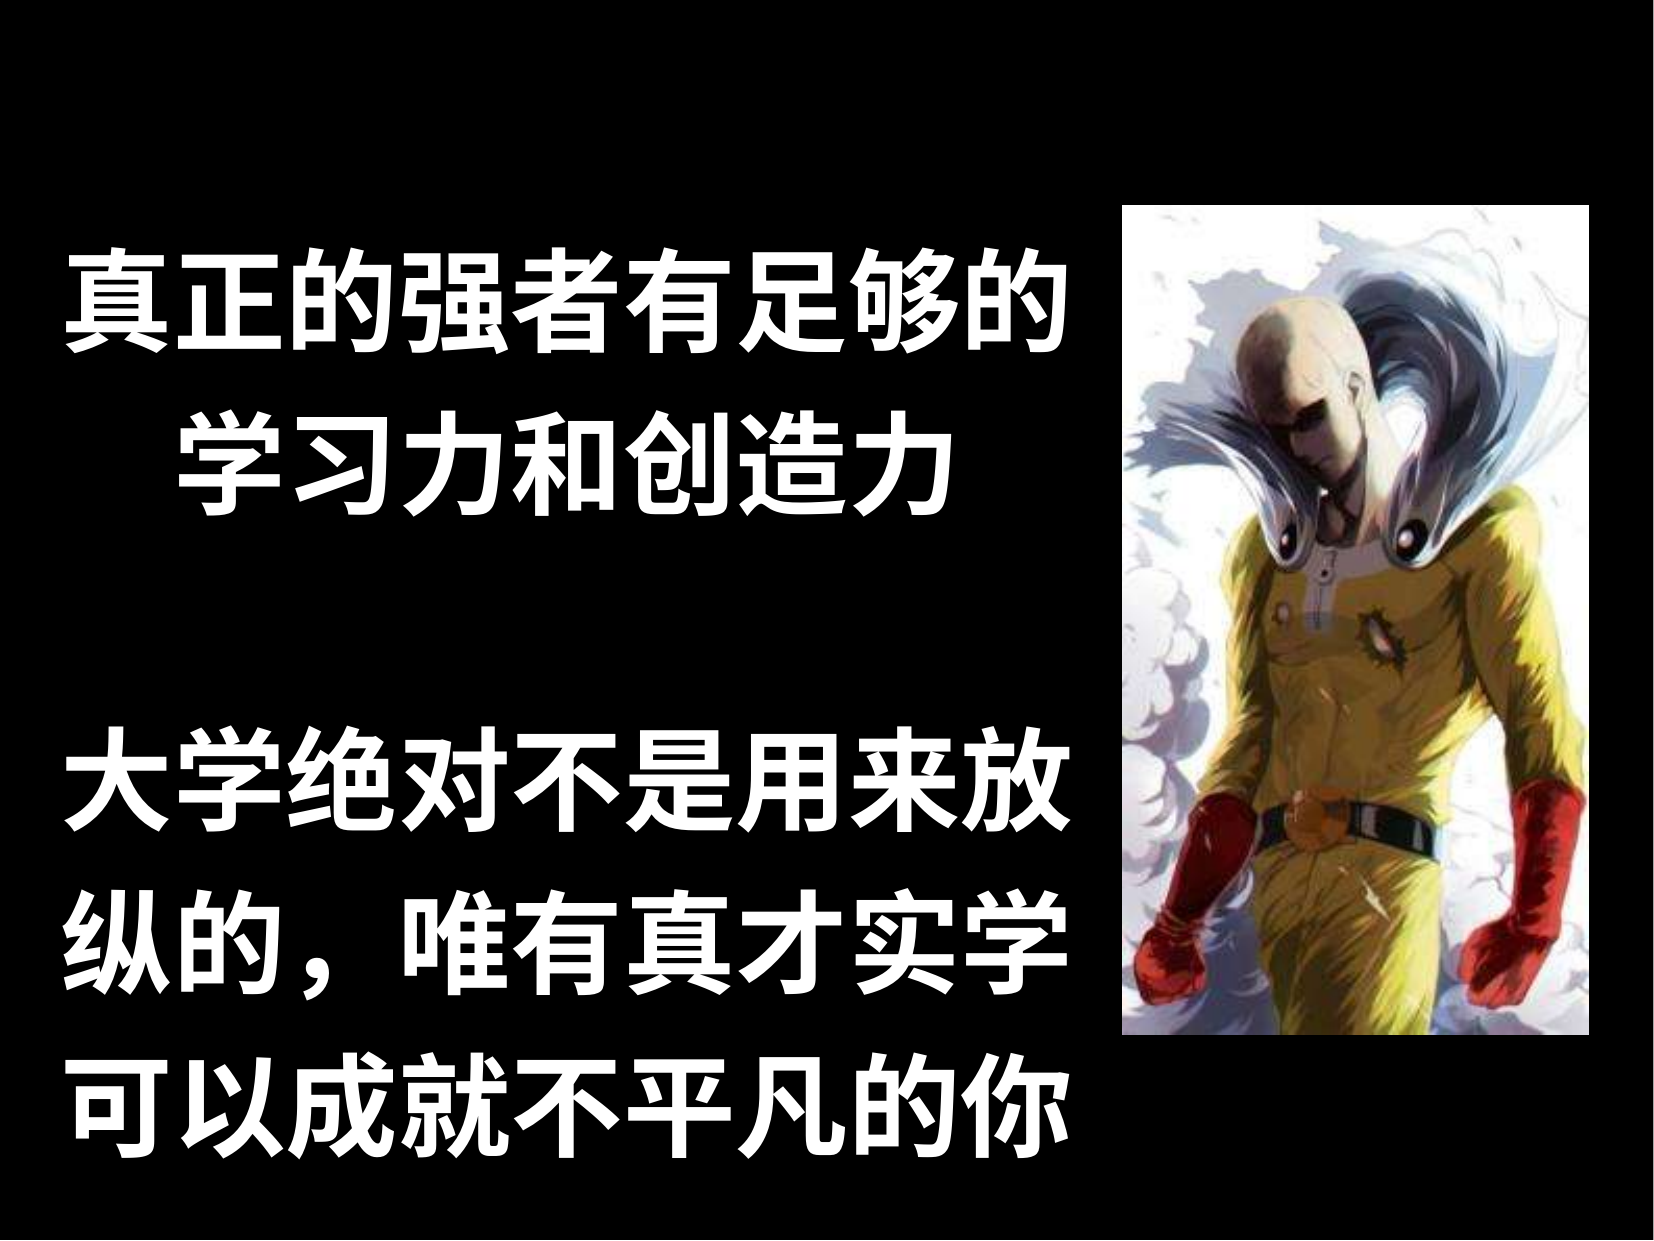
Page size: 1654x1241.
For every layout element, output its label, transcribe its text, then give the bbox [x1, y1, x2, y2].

text_box 真正的强者有足够的学习力和创造力 大学绝对不是用来放纵的，唯有真才实学可以成就不平凡的你 [59, 212, 1075, 1028]
picture [1122, 205, 1589, 1035]
